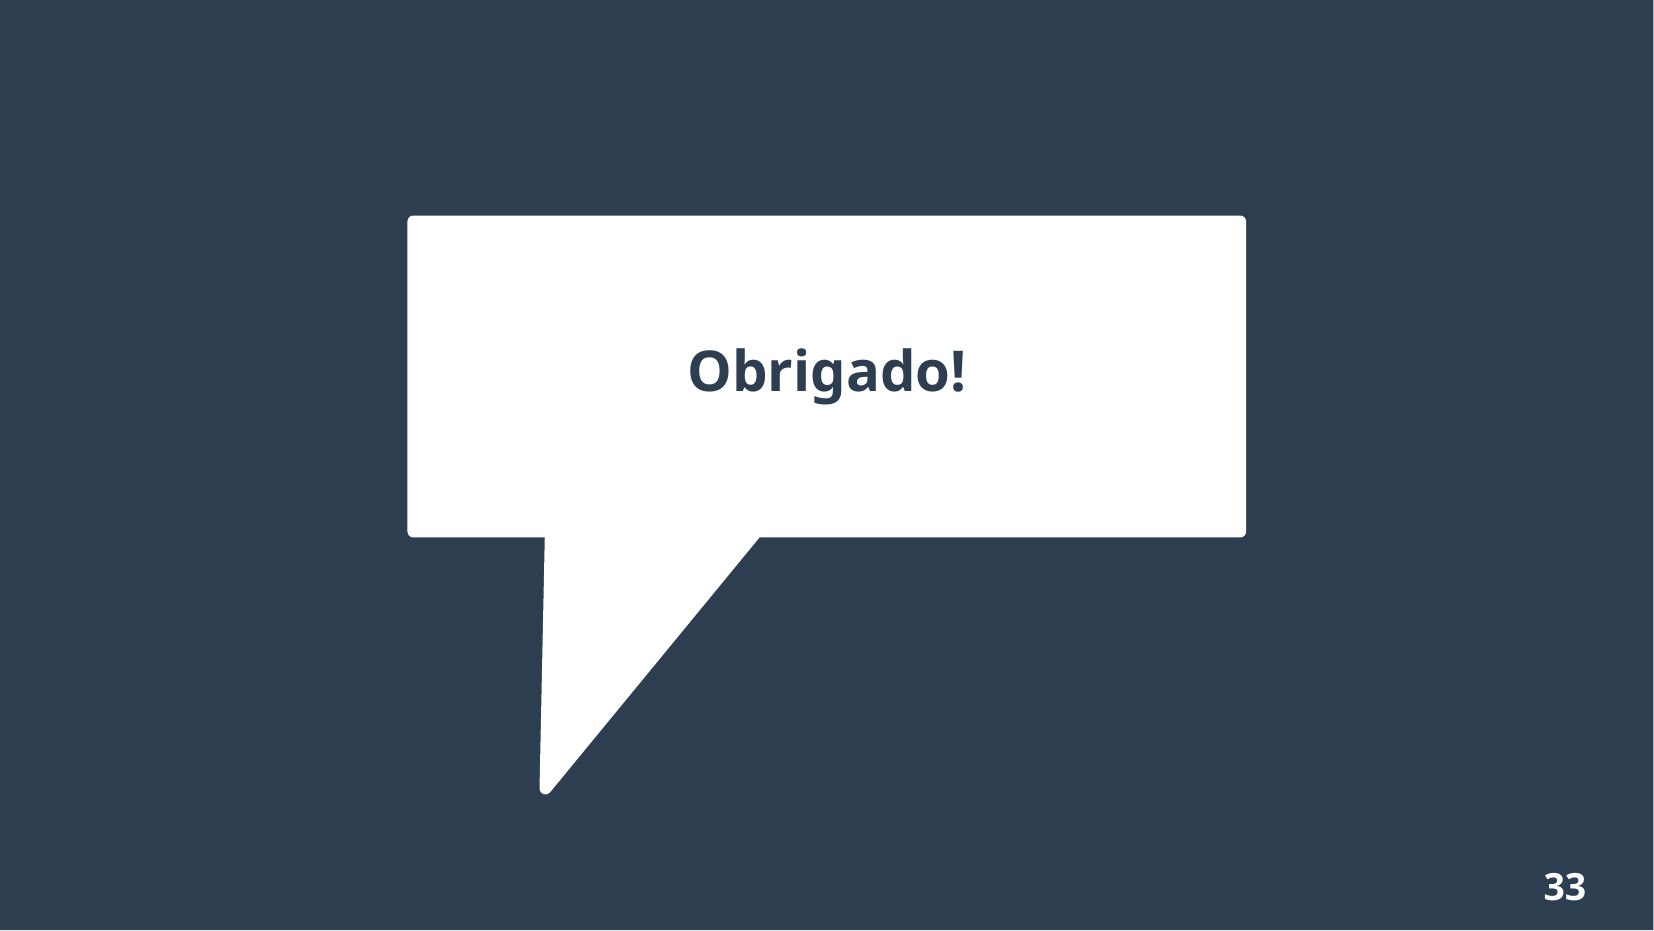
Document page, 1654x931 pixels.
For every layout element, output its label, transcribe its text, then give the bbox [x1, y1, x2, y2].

title Obrigado! [442, 236, 1211, 502]
